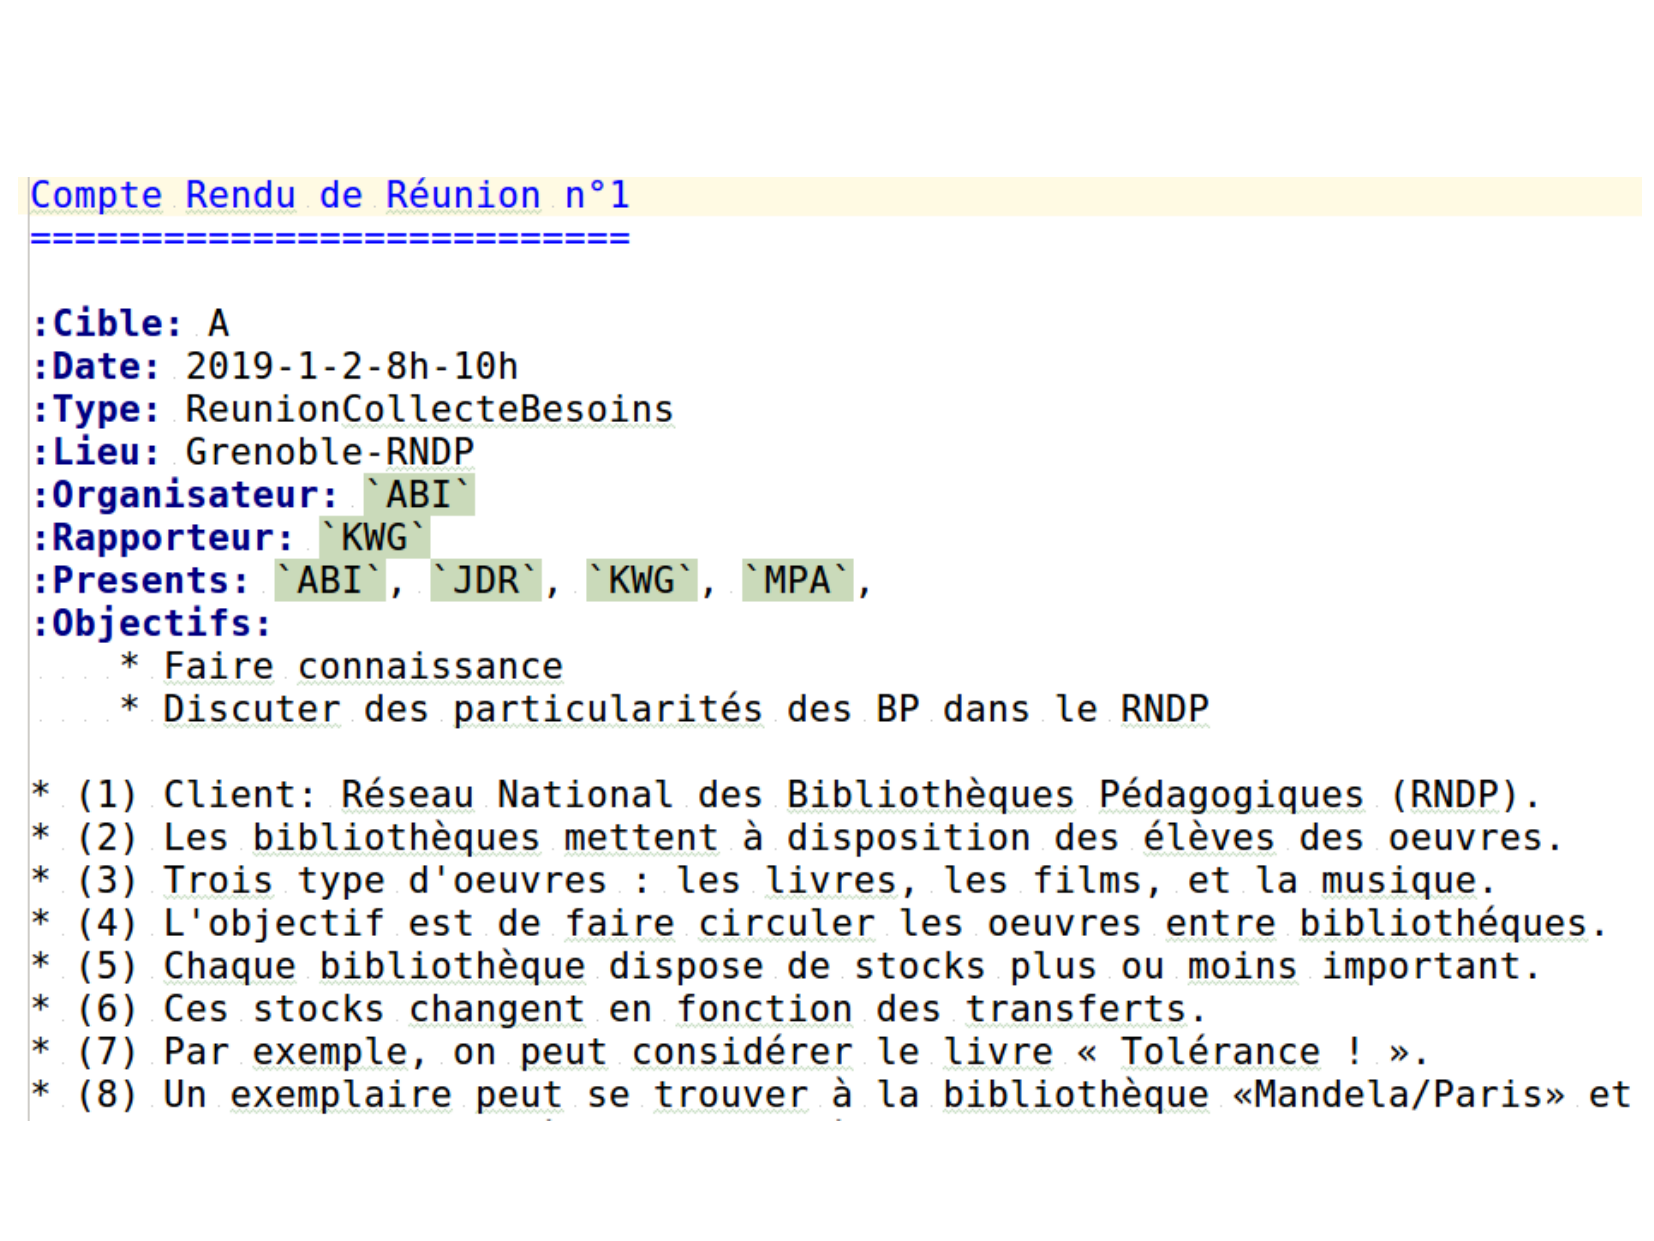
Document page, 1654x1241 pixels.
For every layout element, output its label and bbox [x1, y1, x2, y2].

picture [18, 177, 1642, 1121]
